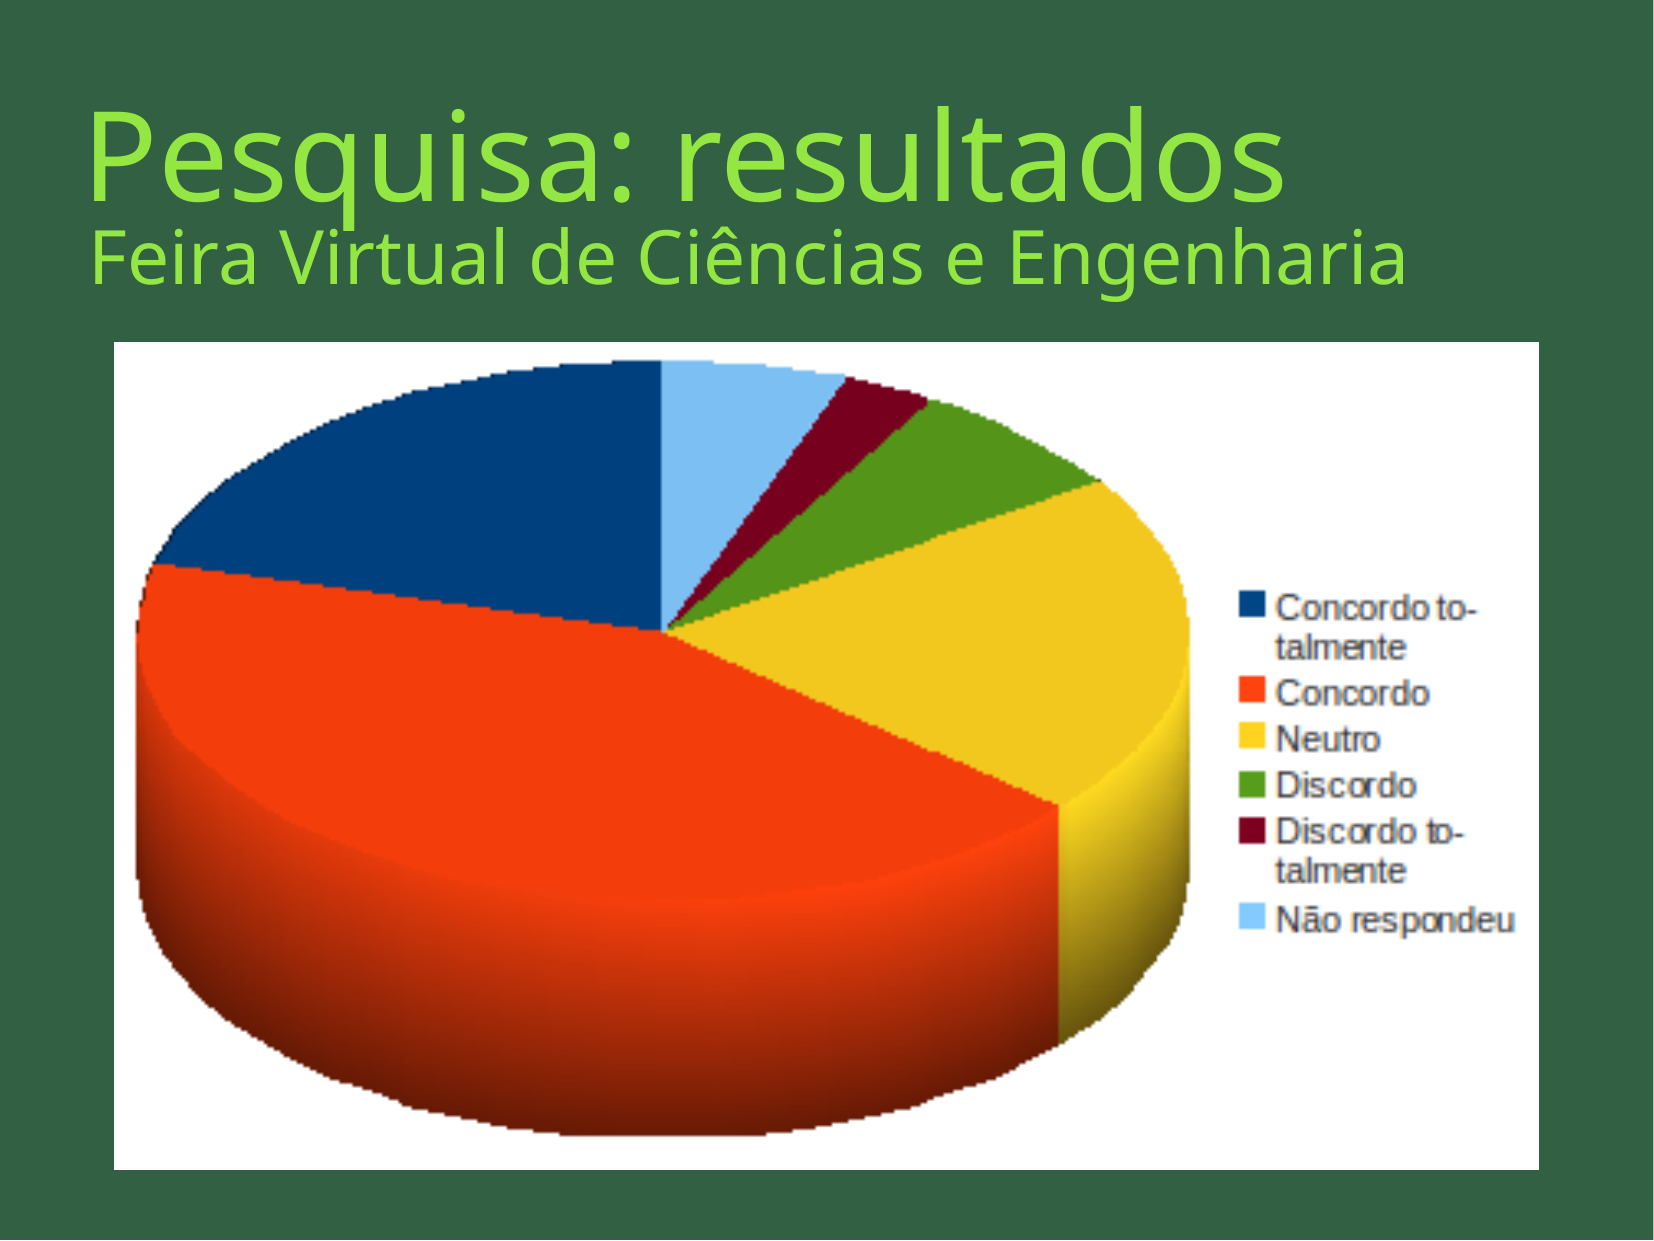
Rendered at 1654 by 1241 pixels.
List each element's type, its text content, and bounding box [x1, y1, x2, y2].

picture [114, 342, 1539, 1170]
title Feira Virtual de Ciências e Engenharia [88, 177, 1577, 334]
title Pesquisa: resultados [82, 49, 1571, 257]
